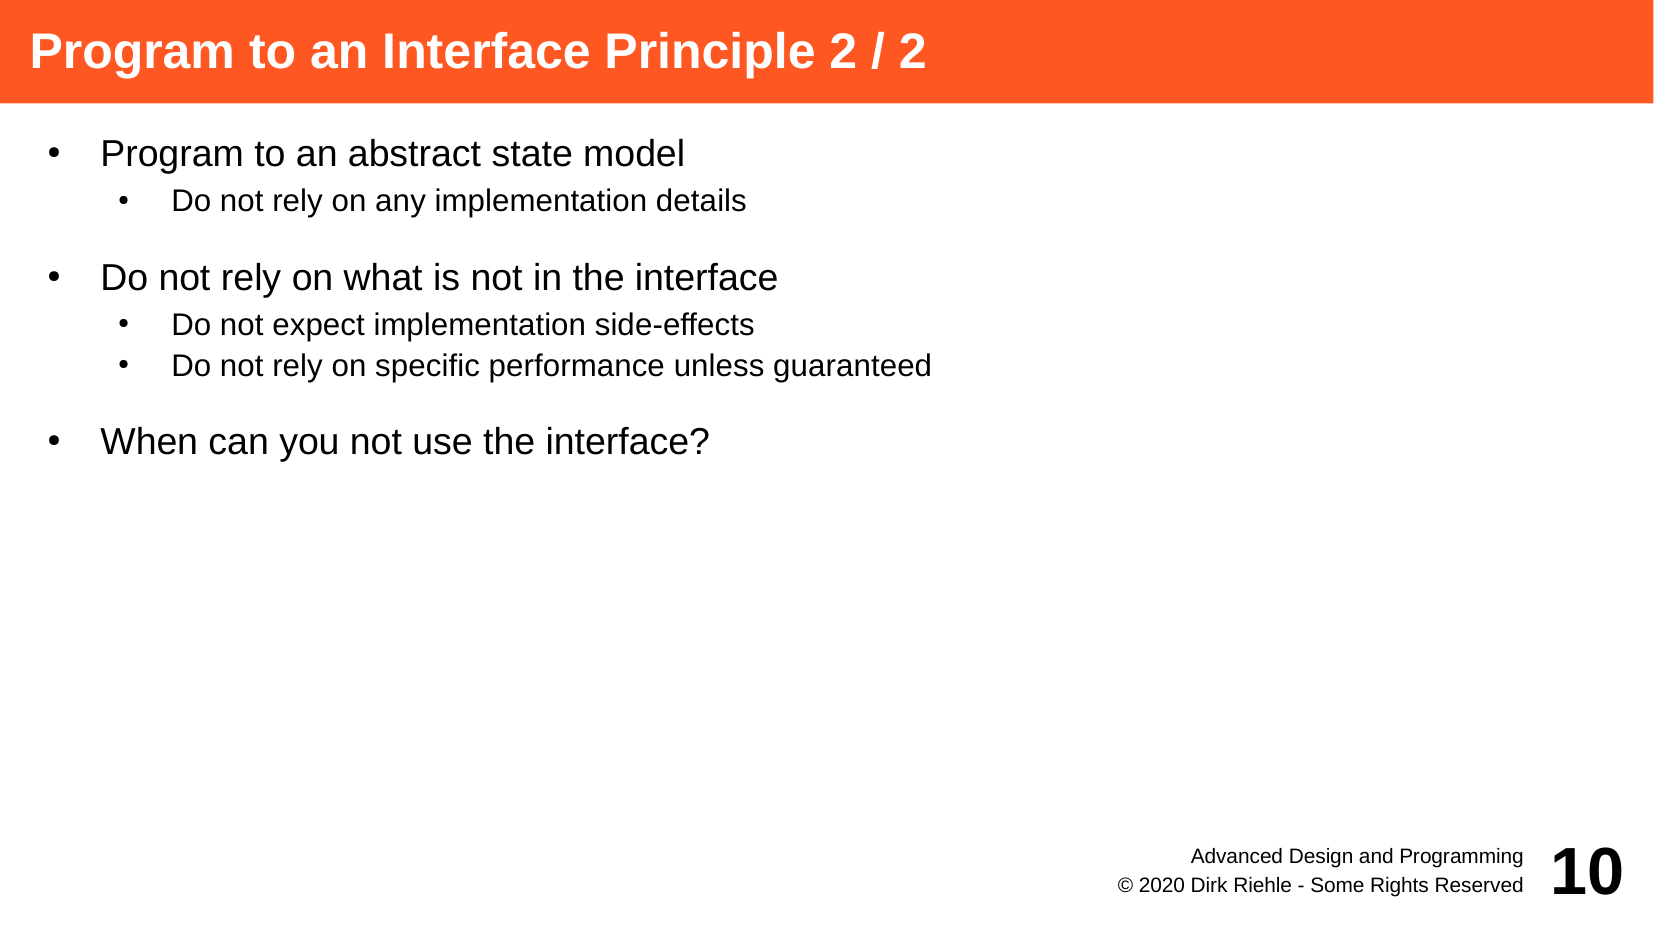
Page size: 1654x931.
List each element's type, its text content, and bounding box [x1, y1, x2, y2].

title Program to an Interface Principle 2 / 2 [0, 0, 1654, 104]
list Program to an abstract state model Do not rely on any implementation details Do not rely on what is not in the interface Do not expect implementation side-effects Do not rely on specific performance unless guaranteed When can you not use the interface? [29, 132, 1625, 813]
